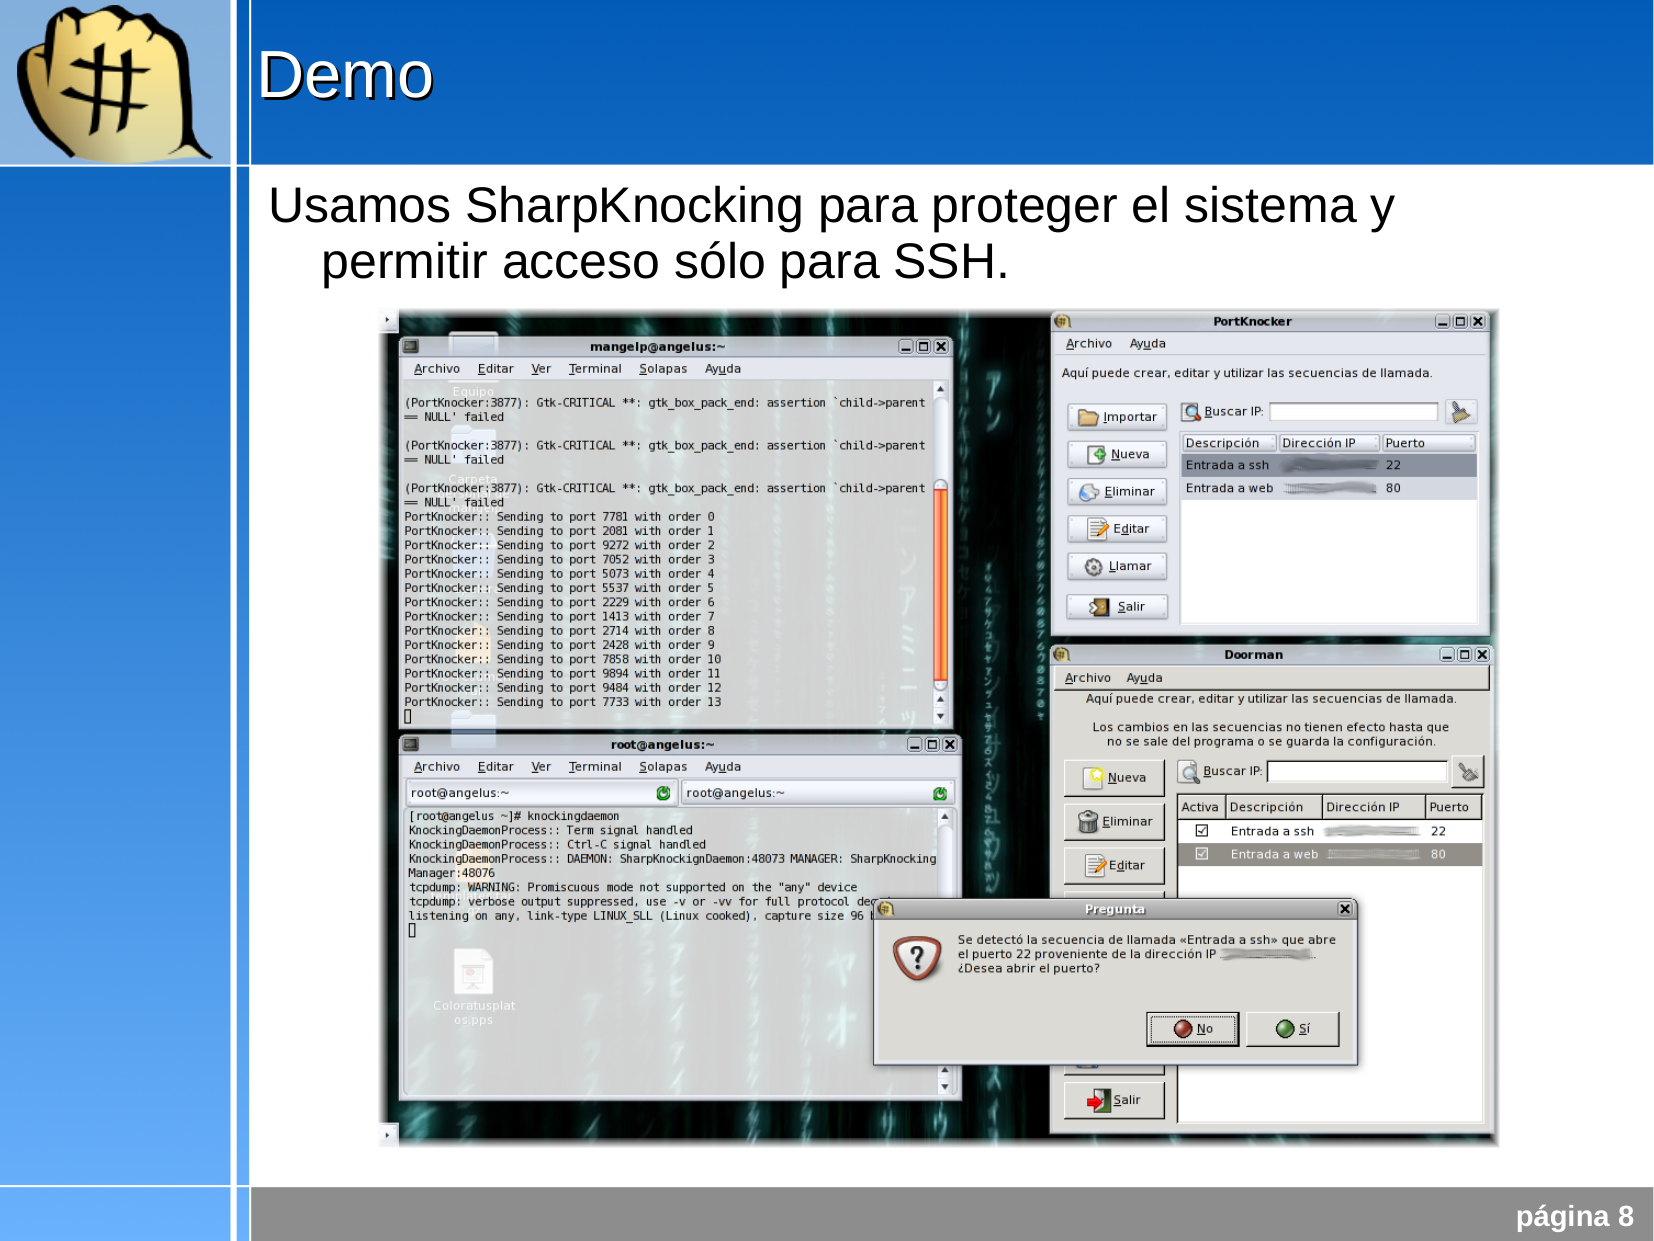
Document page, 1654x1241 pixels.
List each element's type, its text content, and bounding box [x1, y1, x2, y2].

title Demo [256, 0, 1482, 178]
picture [0, 0, 1654, 1241]
list Usamos SharpKnocking para proteger el sistema y permitir acceso sólo para SSH. [250, 177, 1477, 1037]
